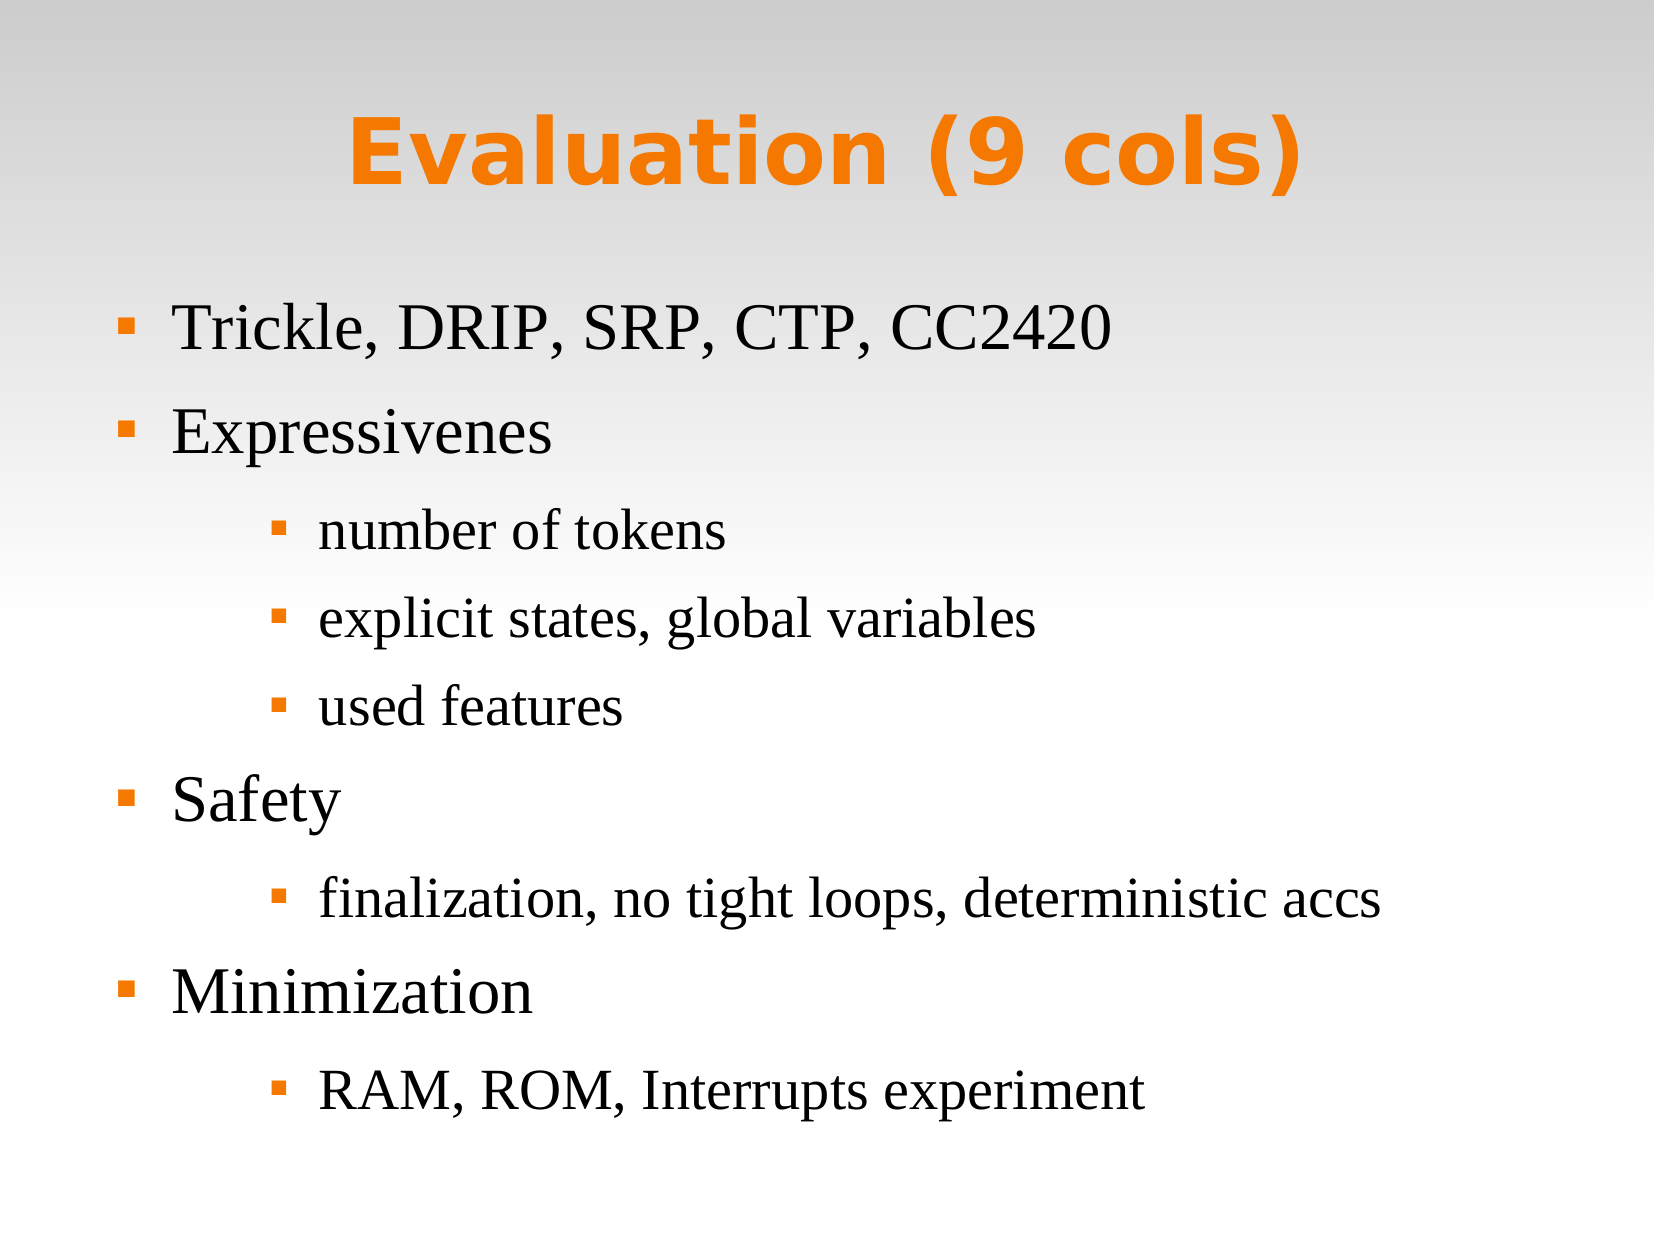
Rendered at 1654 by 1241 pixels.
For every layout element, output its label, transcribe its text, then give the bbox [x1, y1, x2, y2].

list Trickle, DRIP, SRP, CTP, CC2420 Expressivenes number of tokens explicit states, global variables used features Safety finalization, no tight loops, deterministic accs Minimization RAM, ROM, Interrupts experiment [82, 290, 1571, 1179]
title Evaluation (9 cols) [82, 49, 1571, 257]
